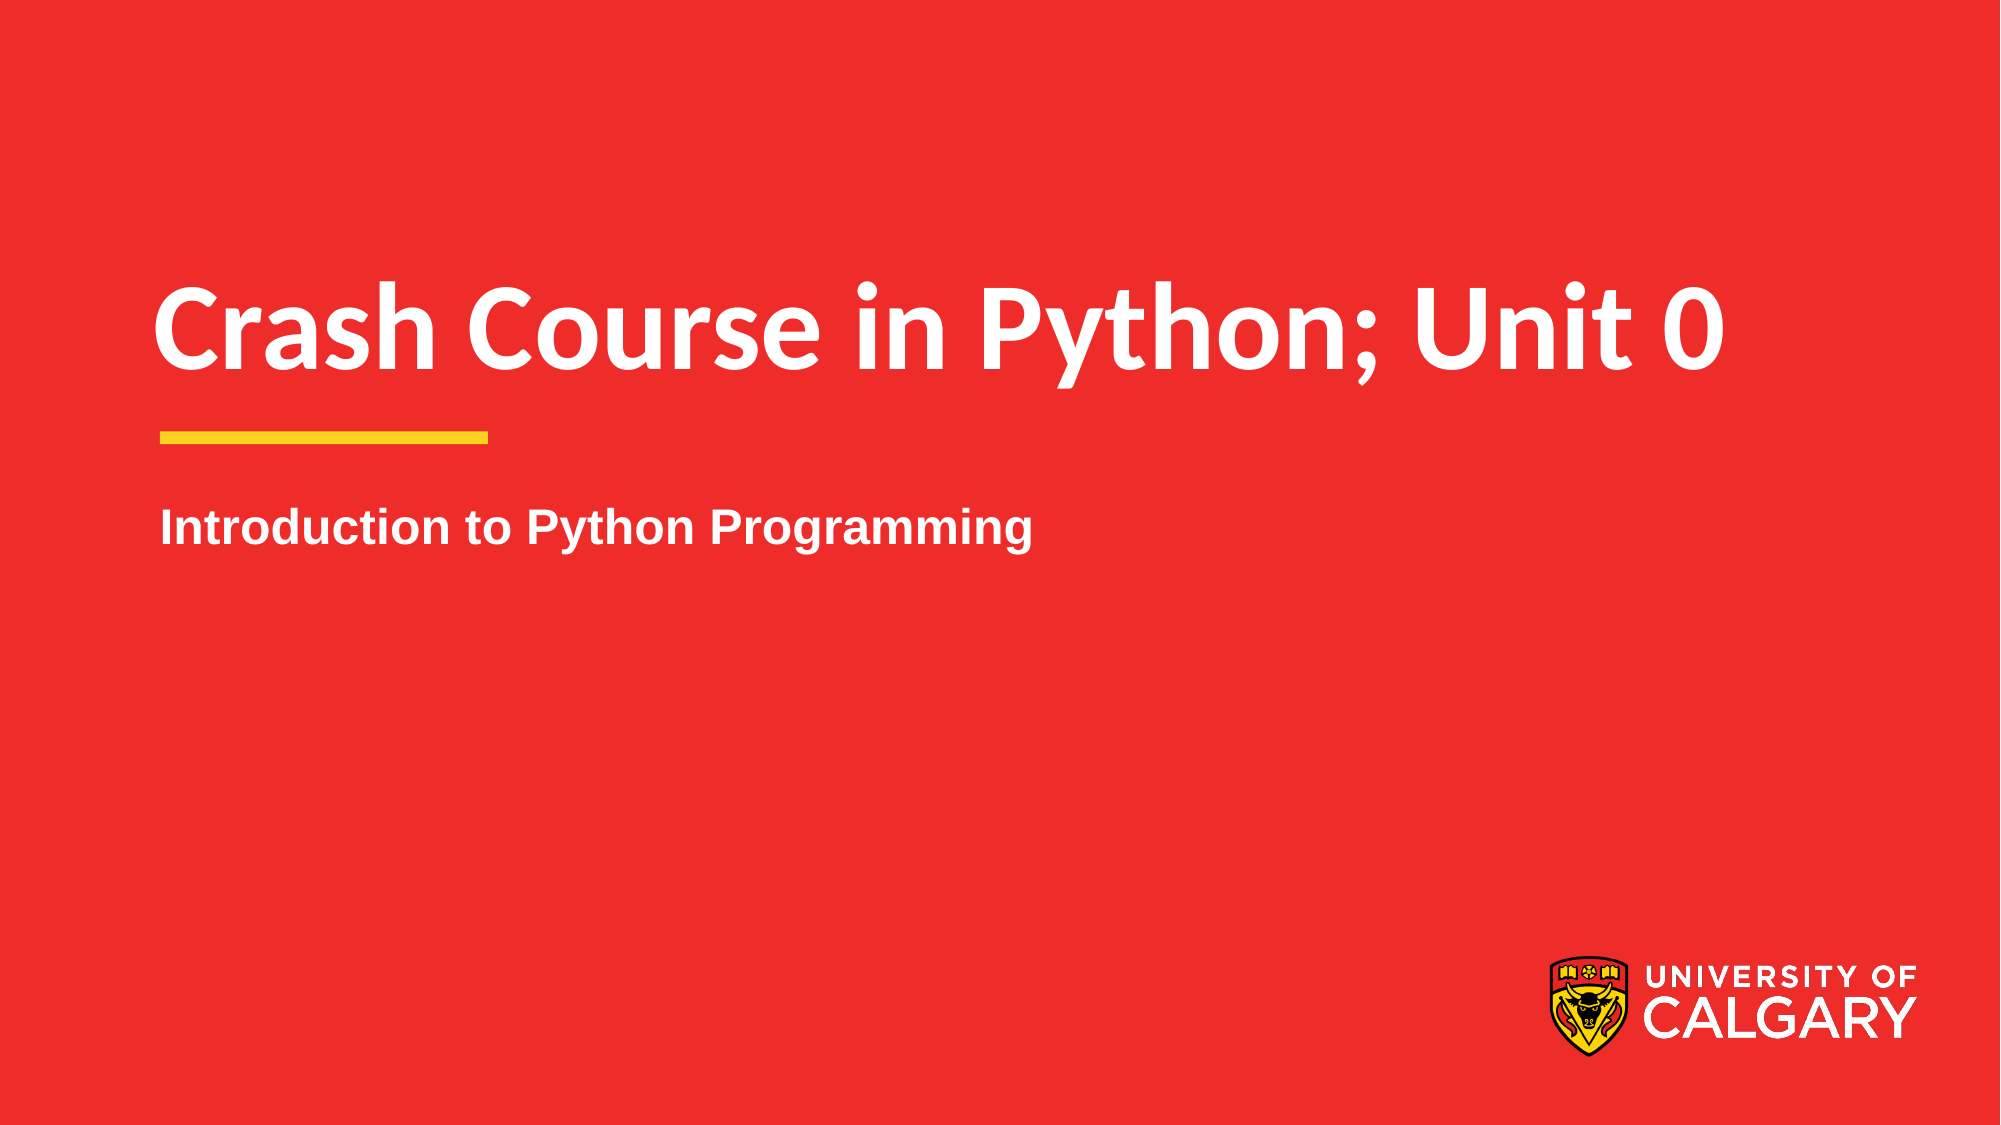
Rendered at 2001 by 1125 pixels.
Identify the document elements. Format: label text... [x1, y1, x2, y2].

title Crash Course in Python; Unit 0 [138, 86, 1915, 405]
subtitle Introduction to Python Programming [144, 486, 1645, 619]
picture [1508, 924, 1958, 1079]
